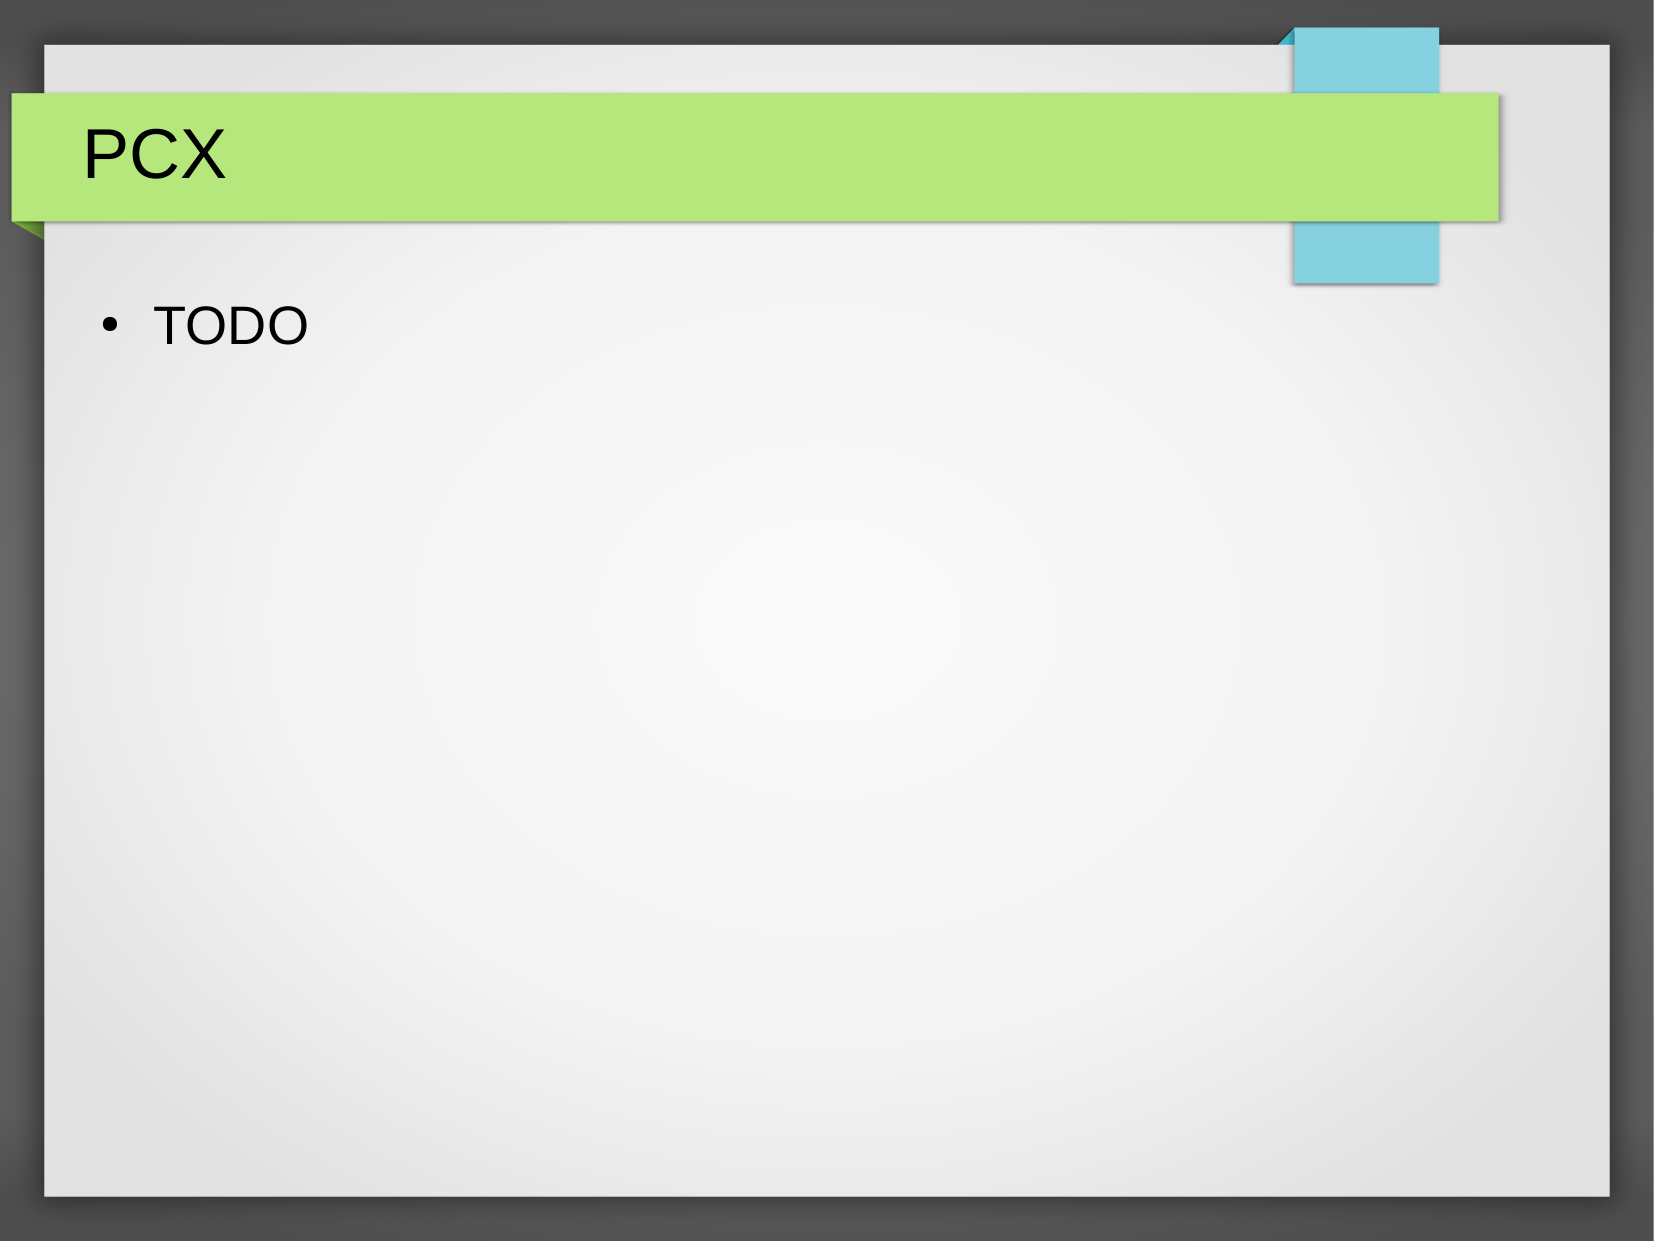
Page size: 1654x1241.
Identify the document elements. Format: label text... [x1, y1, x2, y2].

title PCX [82, 94, 1264, 213]
picture [0, 0, 1654, 1241]
list TODO [82, 295, 1571, 1015]
